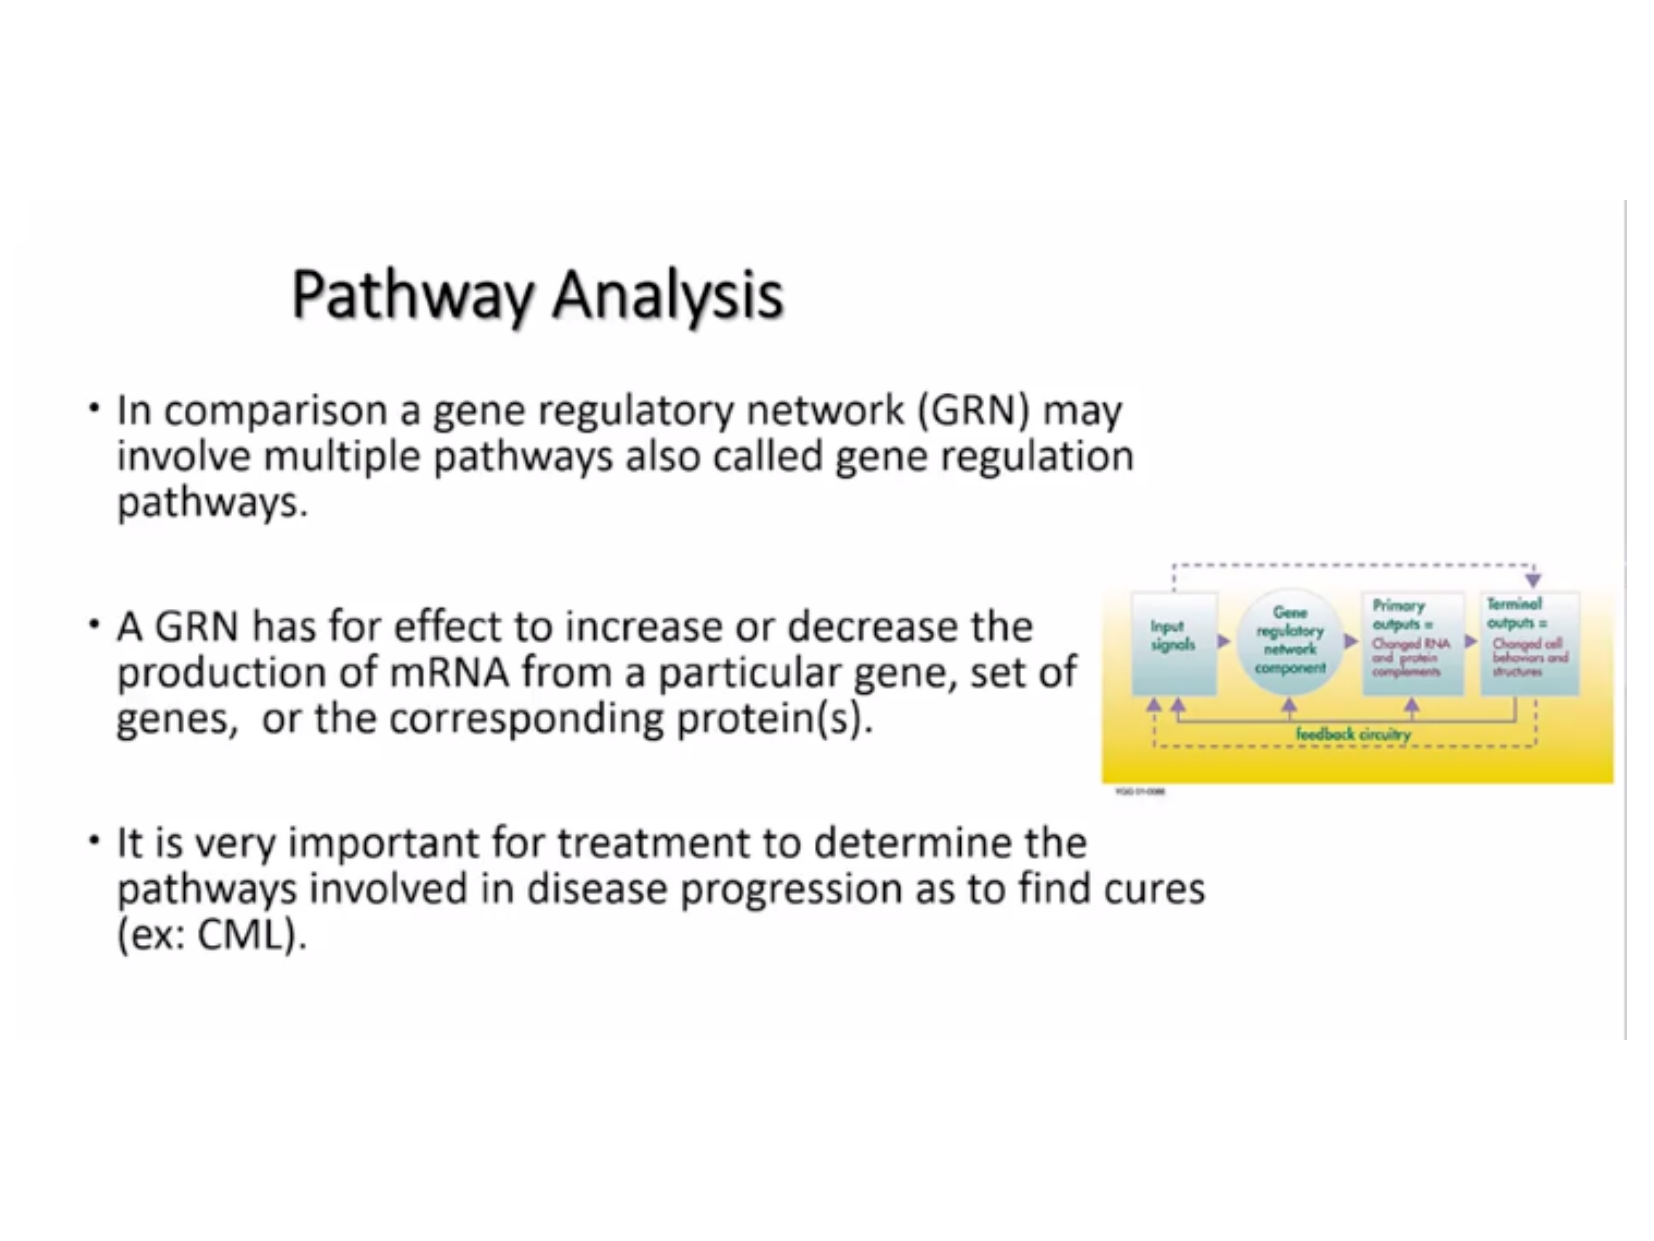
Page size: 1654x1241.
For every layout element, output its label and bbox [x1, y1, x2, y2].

picture [14, 200, 1627, 1040]
